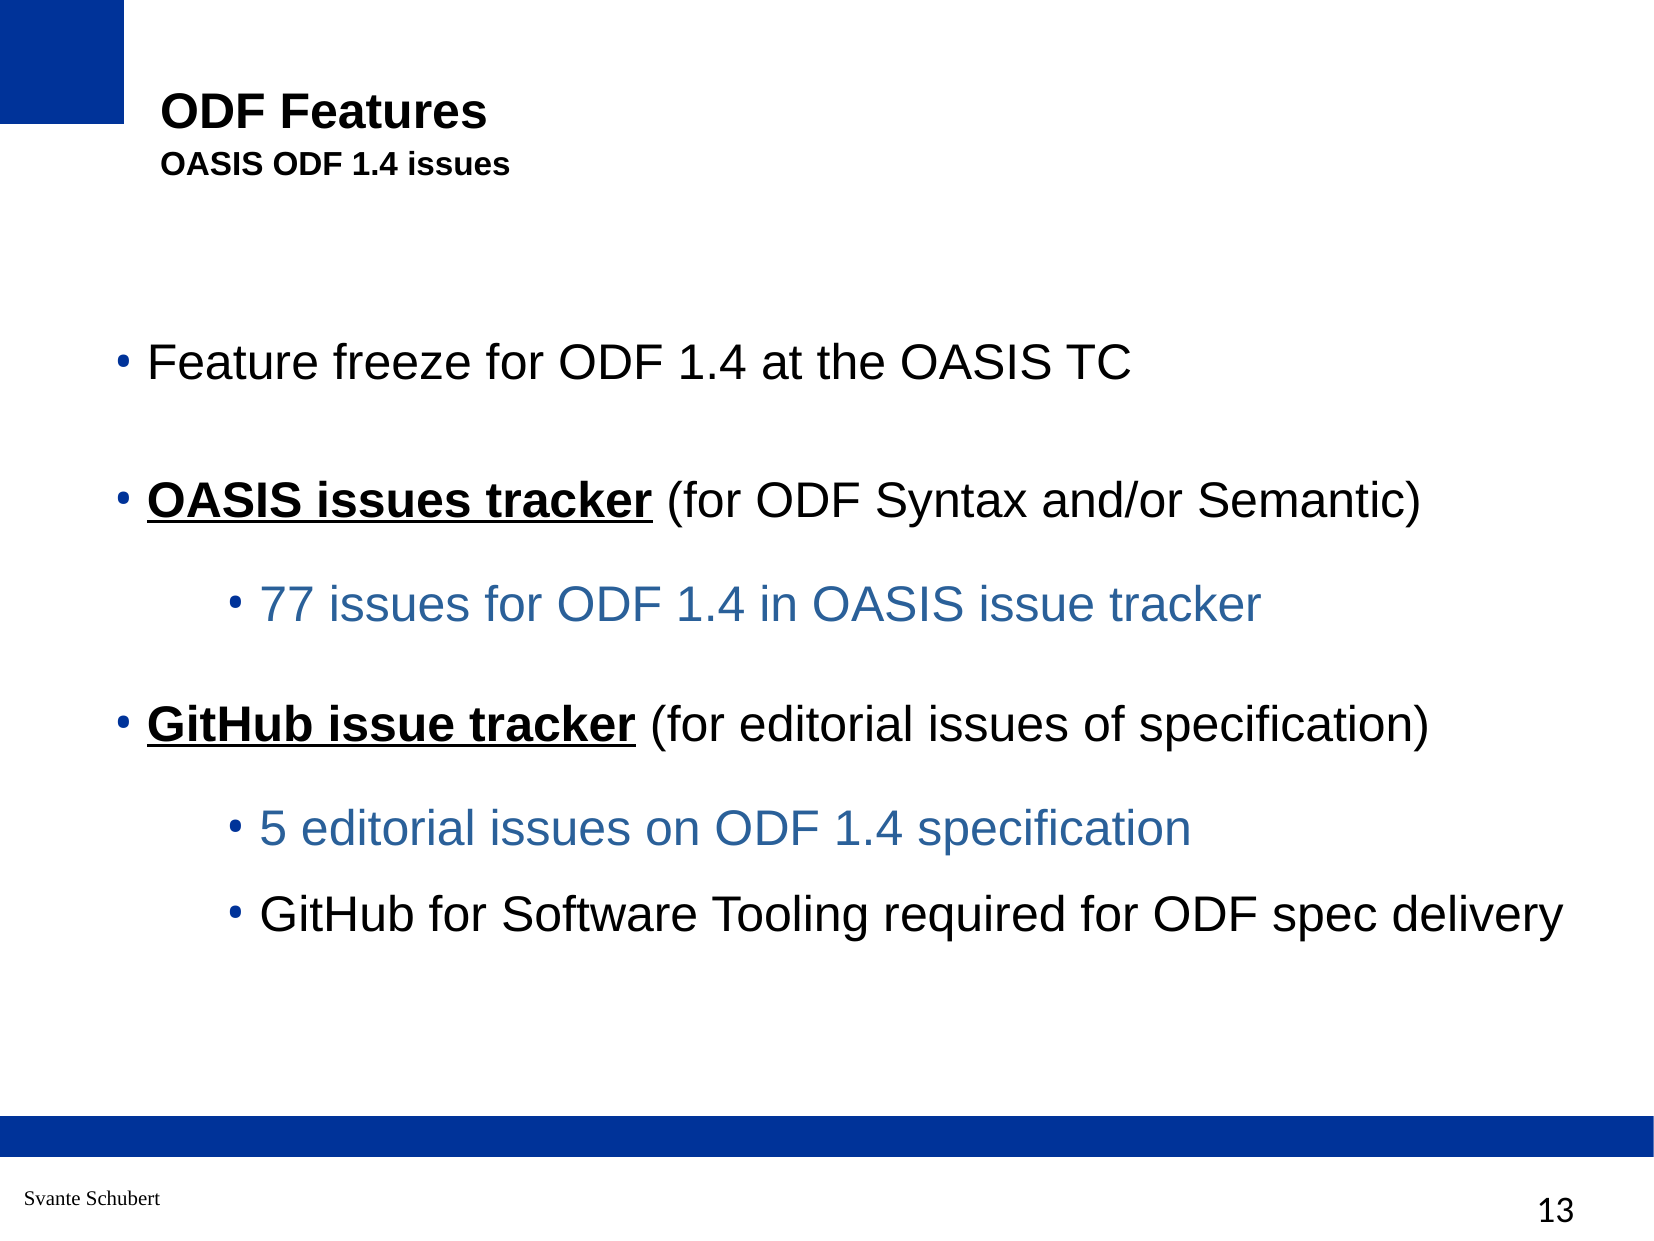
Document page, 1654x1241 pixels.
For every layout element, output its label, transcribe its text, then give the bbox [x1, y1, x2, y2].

text_box Svante Schubert [24, 1187, 589, 1219]
title ODF Features OASIS ODF 1.4 issues [160, 74, 1530, 242]
list Feature freeze for ODF 1.4 at the OASIS TC OASIS issues tracker (for ODF Syntax and/or Semantic) 77 issues for ODF 1.4 in OASIS issue tracker GitHub issue tracker (for editorial issues of specification) 5 editorial issues on ODF 1.4 specification GitHub for Software Tooling required for ODF spec delivery [114, 329, 1615, 1149]
